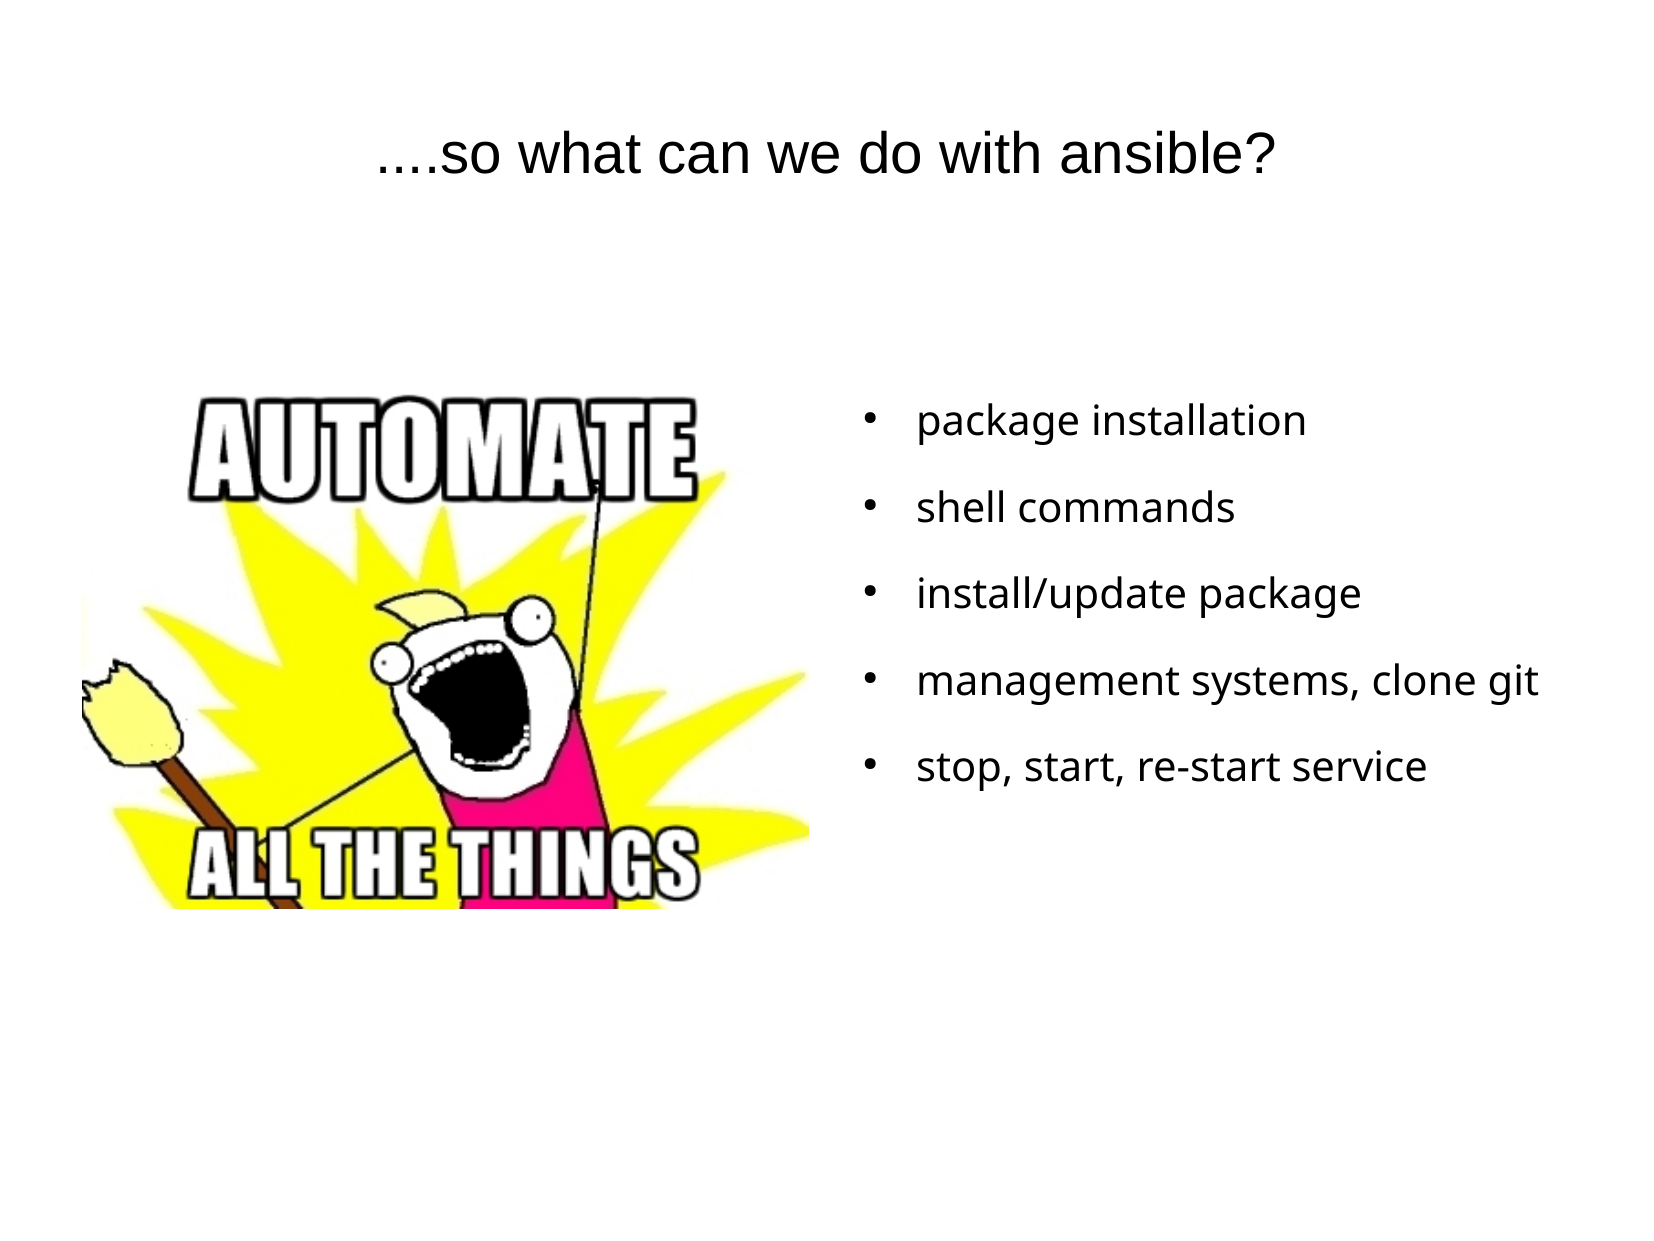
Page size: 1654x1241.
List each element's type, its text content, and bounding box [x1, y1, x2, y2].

title ....so what can we do with ansible? [82, 49, 1571, 257]
list package installation shell commands install/update package management systems, clone git stop, start, re-start service [845, 390, 1572, 909]
picture [82, 390, 809, 909]
